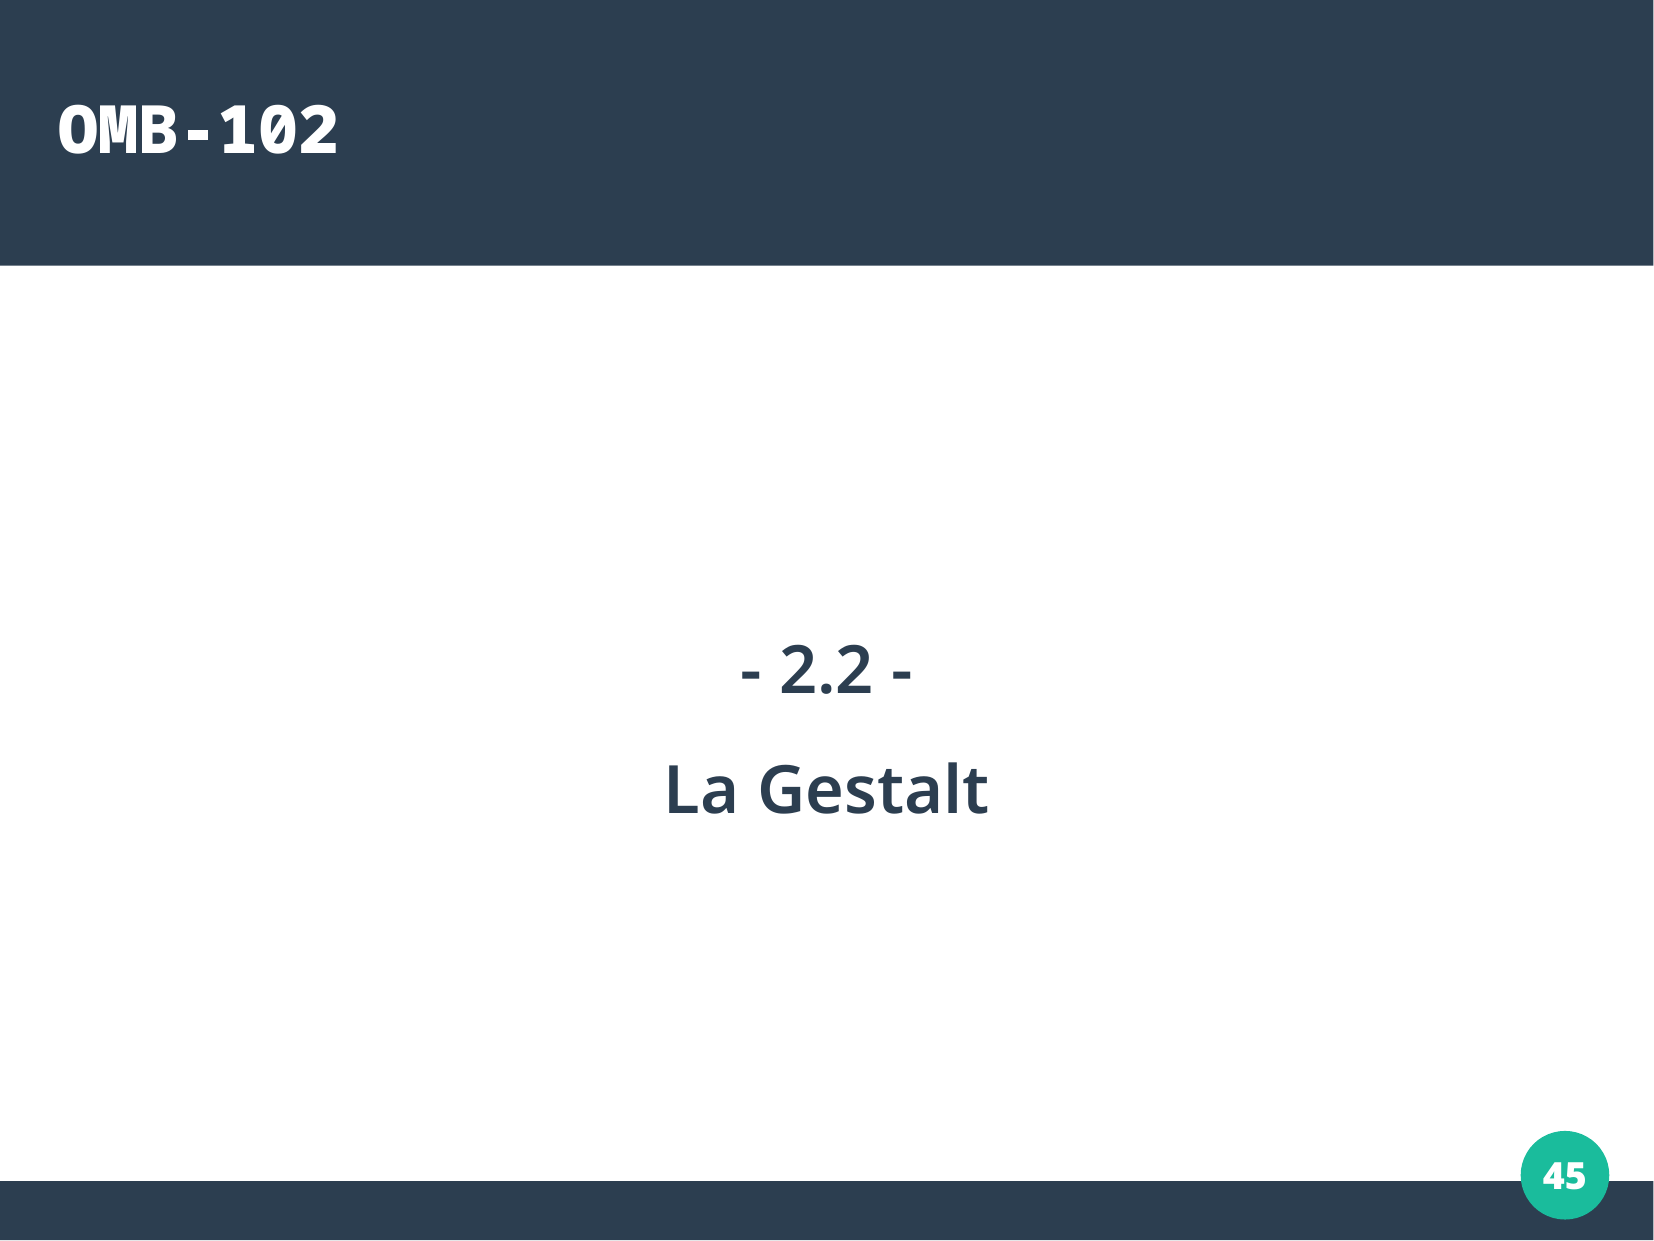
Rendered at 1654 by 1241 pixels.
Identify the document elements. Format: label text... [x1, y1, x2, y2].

title OMB-102 [59, 49, 1595, 207]
list - 2.2 - La Gestalt [0, 270, 1654, 1186]
